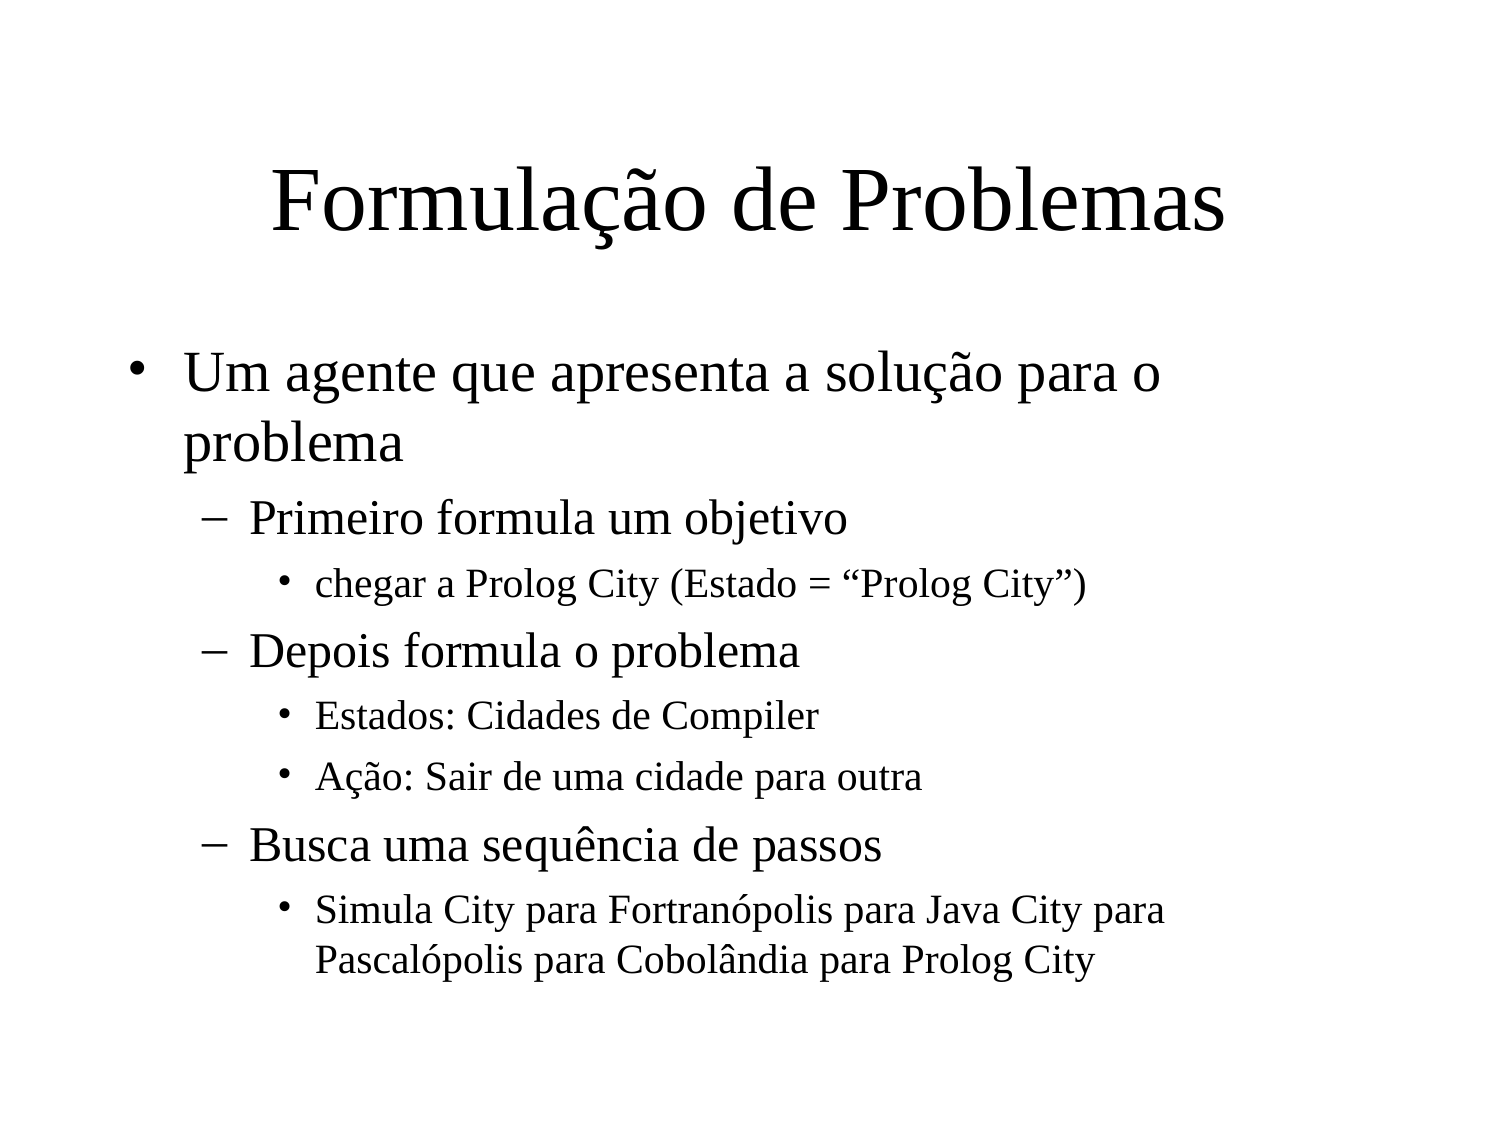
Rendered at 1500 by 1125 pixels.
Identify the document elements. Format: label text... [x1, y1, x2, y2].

list Um agente que apresenta a solução para o problema Primeiro formula um objetivo chegar a Prolog City (Estado = “Prolog City”) Depois formula o problema Estados: Cidades de Compiler Ação: Sair de uma cidade para outra Busca uma sequência de passos Simula City para Fortranópolis para Java City para Pascalópolis para Cobolândia para Prolog City [112, 324, 1388, 1001]
title Formulação de Problemas [112, 99, 1388, 288]
